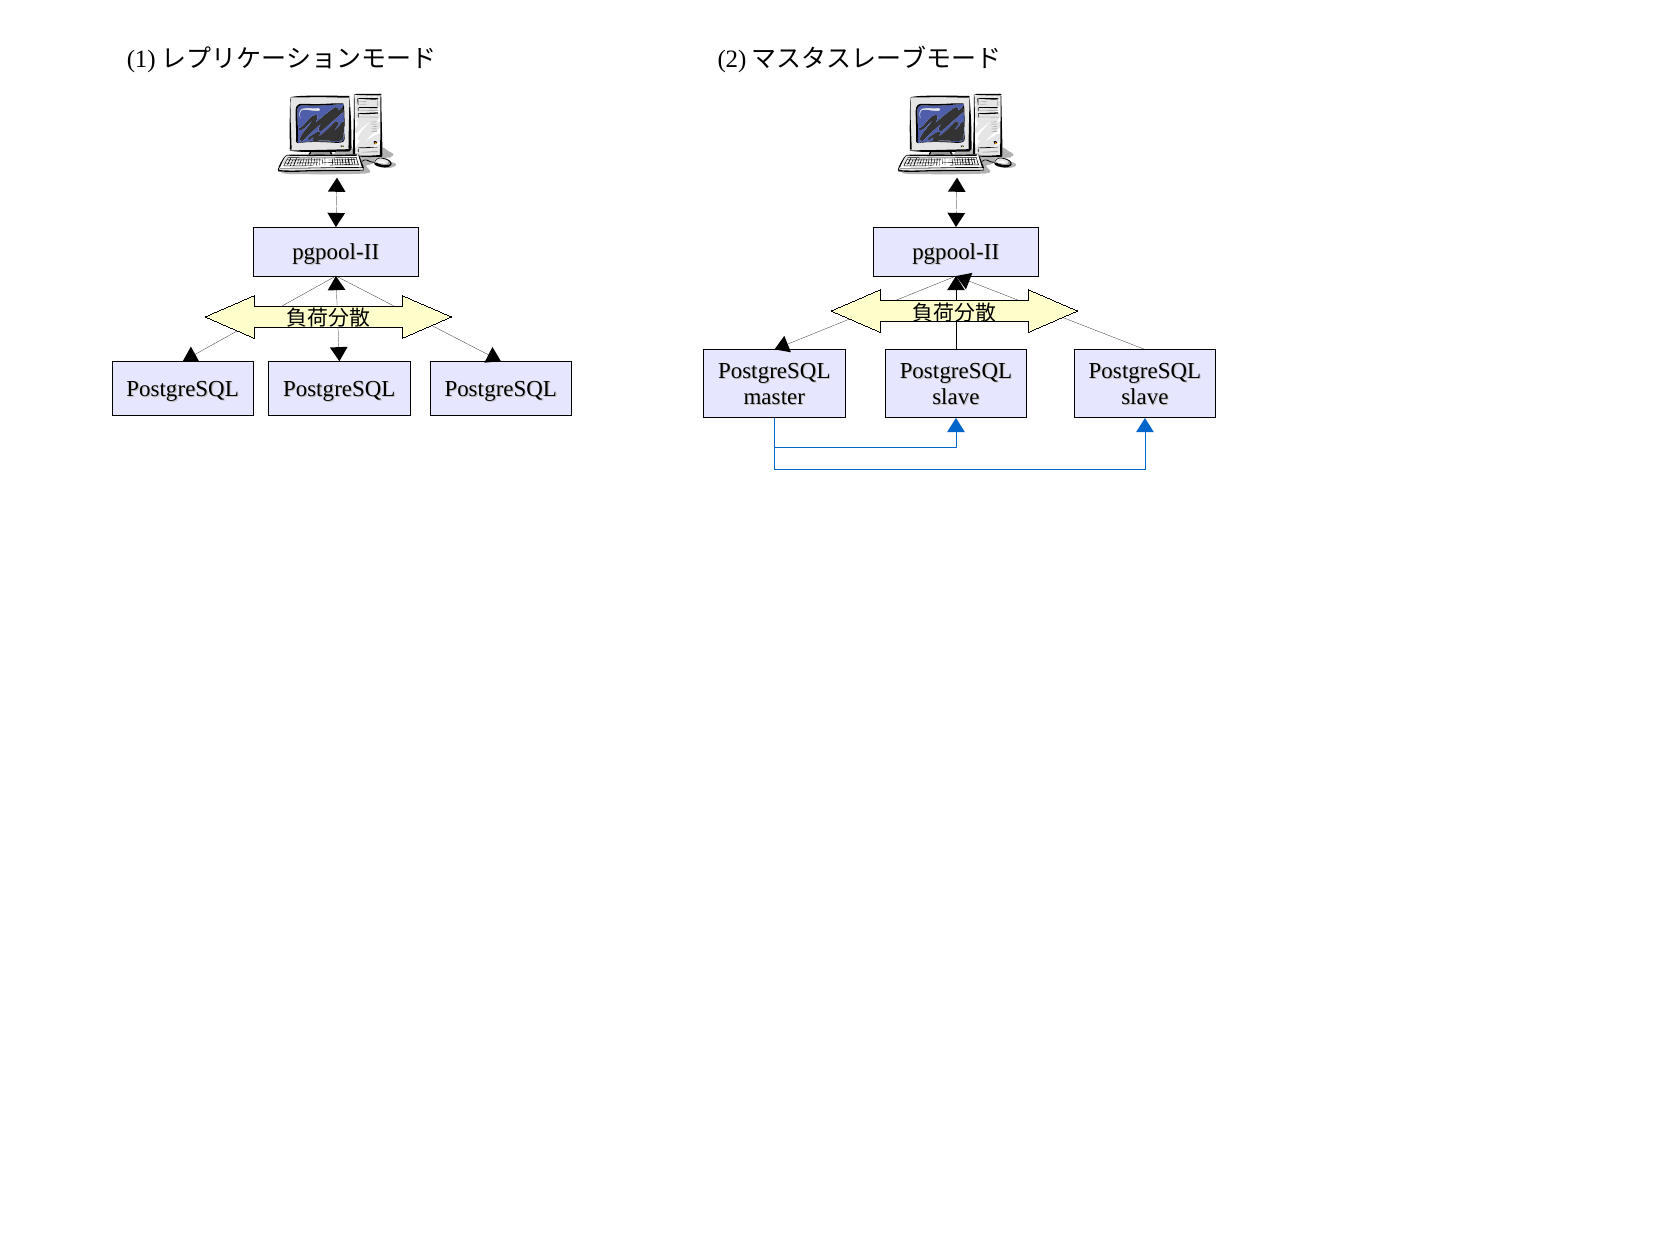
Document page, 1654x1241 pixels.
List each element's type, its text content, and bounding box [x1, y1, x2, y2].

text_box 負荷分散 [938, 309, 949, 322]
text_box PostgreSQL slave [885, 349, 1027, 418]
text_box PostgreSQL slave [1074, 349, 1216, 418]
text_box PostgreSQL master [703, 349, 846, 418]
text_box PostgreSQL [268, 361, 411, 416]
text_box 負荷分散 [205, 295, 452, 339]
text_box pgpool-II [873, 227, 1039, 277]
text_box PostgreSQL [112, 361, 254, 416]
picture [275, 90, 400, 178]
picture [895, 90, 1020, 178]
text_box pgpool-II [253, 227, 419, 277]
text_box 負荷分散 [957, 312, 969, 322]
text_box PostgreSQL [430, 361, 572, 416]
text_box 負荷分散 [831, 289, 1078, 333]
text_box (1)レプリケーションモード (2)マスタスレーブモード [126, 38, 1011, 69]
